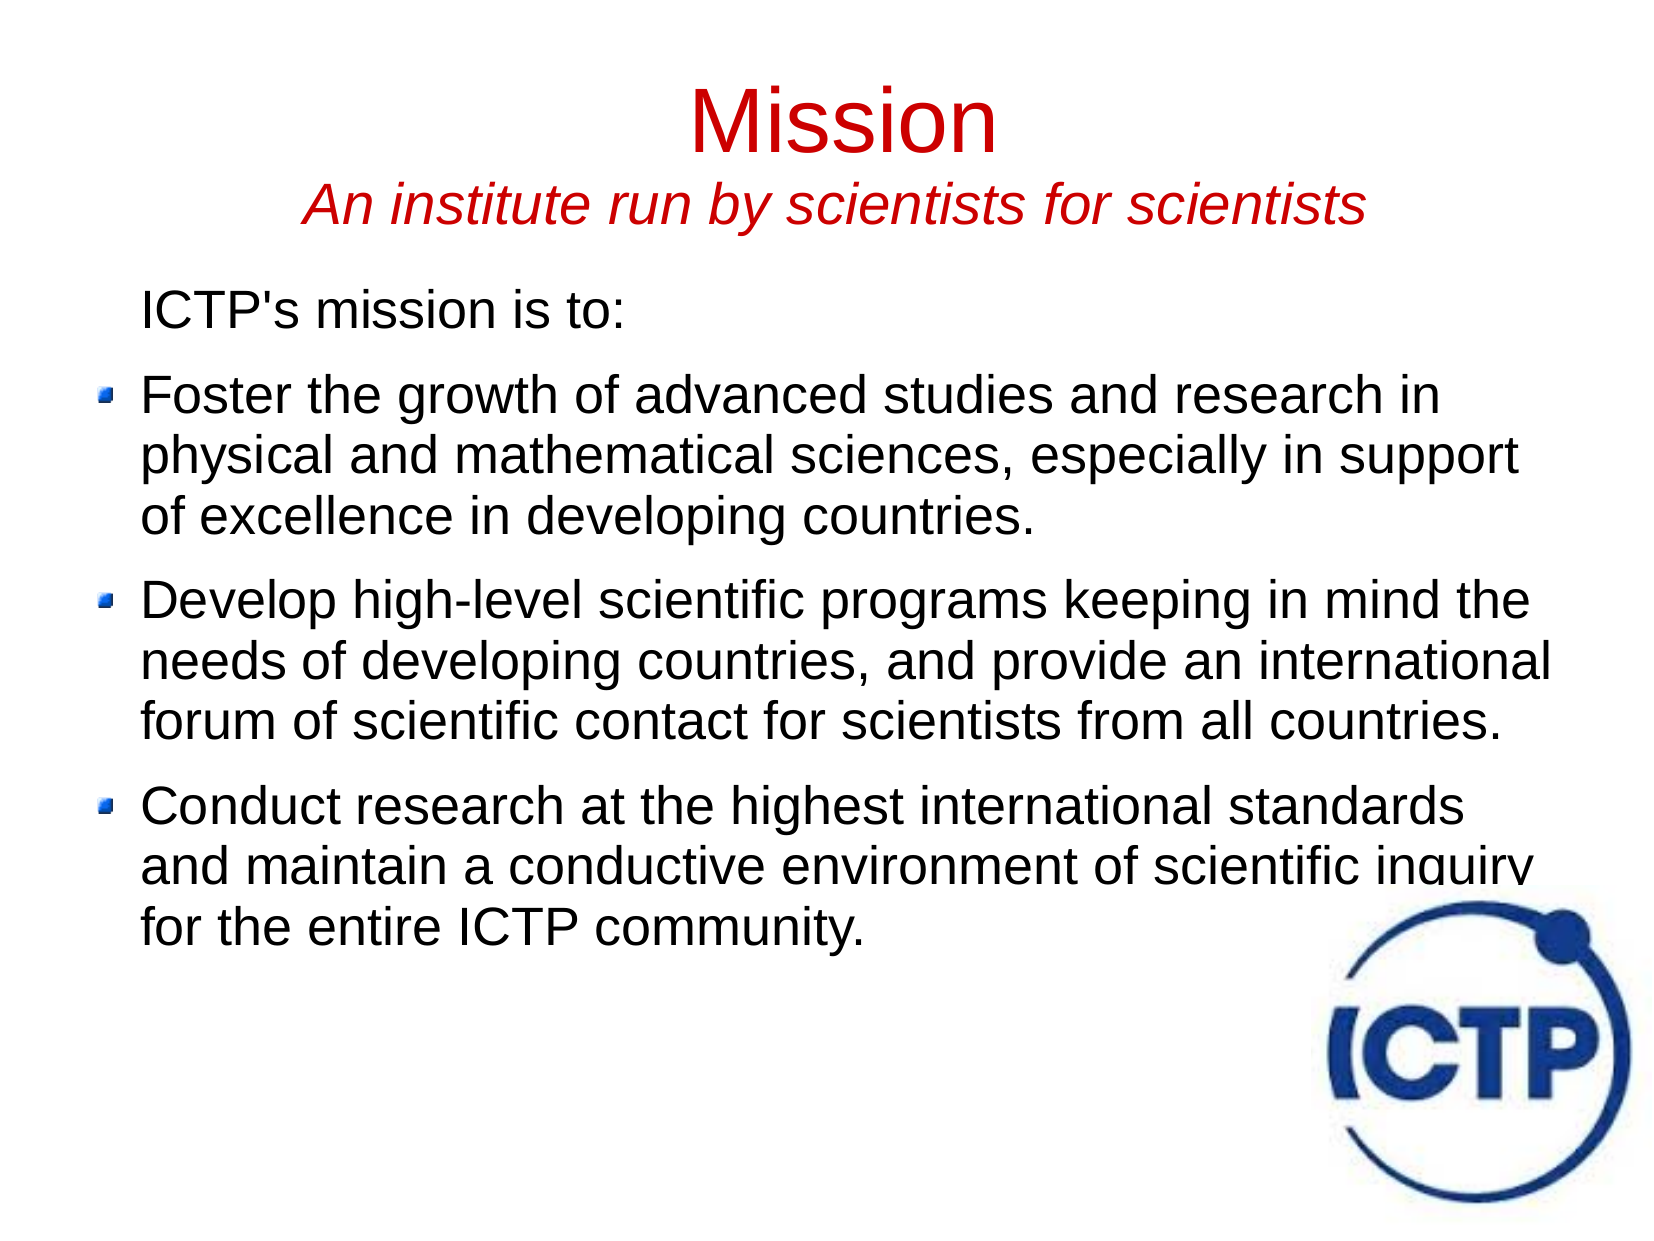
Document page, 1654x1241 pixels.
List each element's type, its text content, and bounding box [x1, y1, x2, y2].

picture [1311, 885, 1652, 1241]
title Mission An institute run by scientists for scientists [82, 49, 1571, 195]
list ICTP's mission is to: Foster the growth of advanced studies and research in physical and mathematical sciences, especially in support of excellence in developing countries. Develop high-level scientific programs keeping in mind the needs of developing countries, and provide an international forum of scientific contact for scientists from all countries. Conduct research at the highest international standards and maintain a conductive environment of scientific inquiry for the entire ICTP community. [82, 195, 1571, 969]
